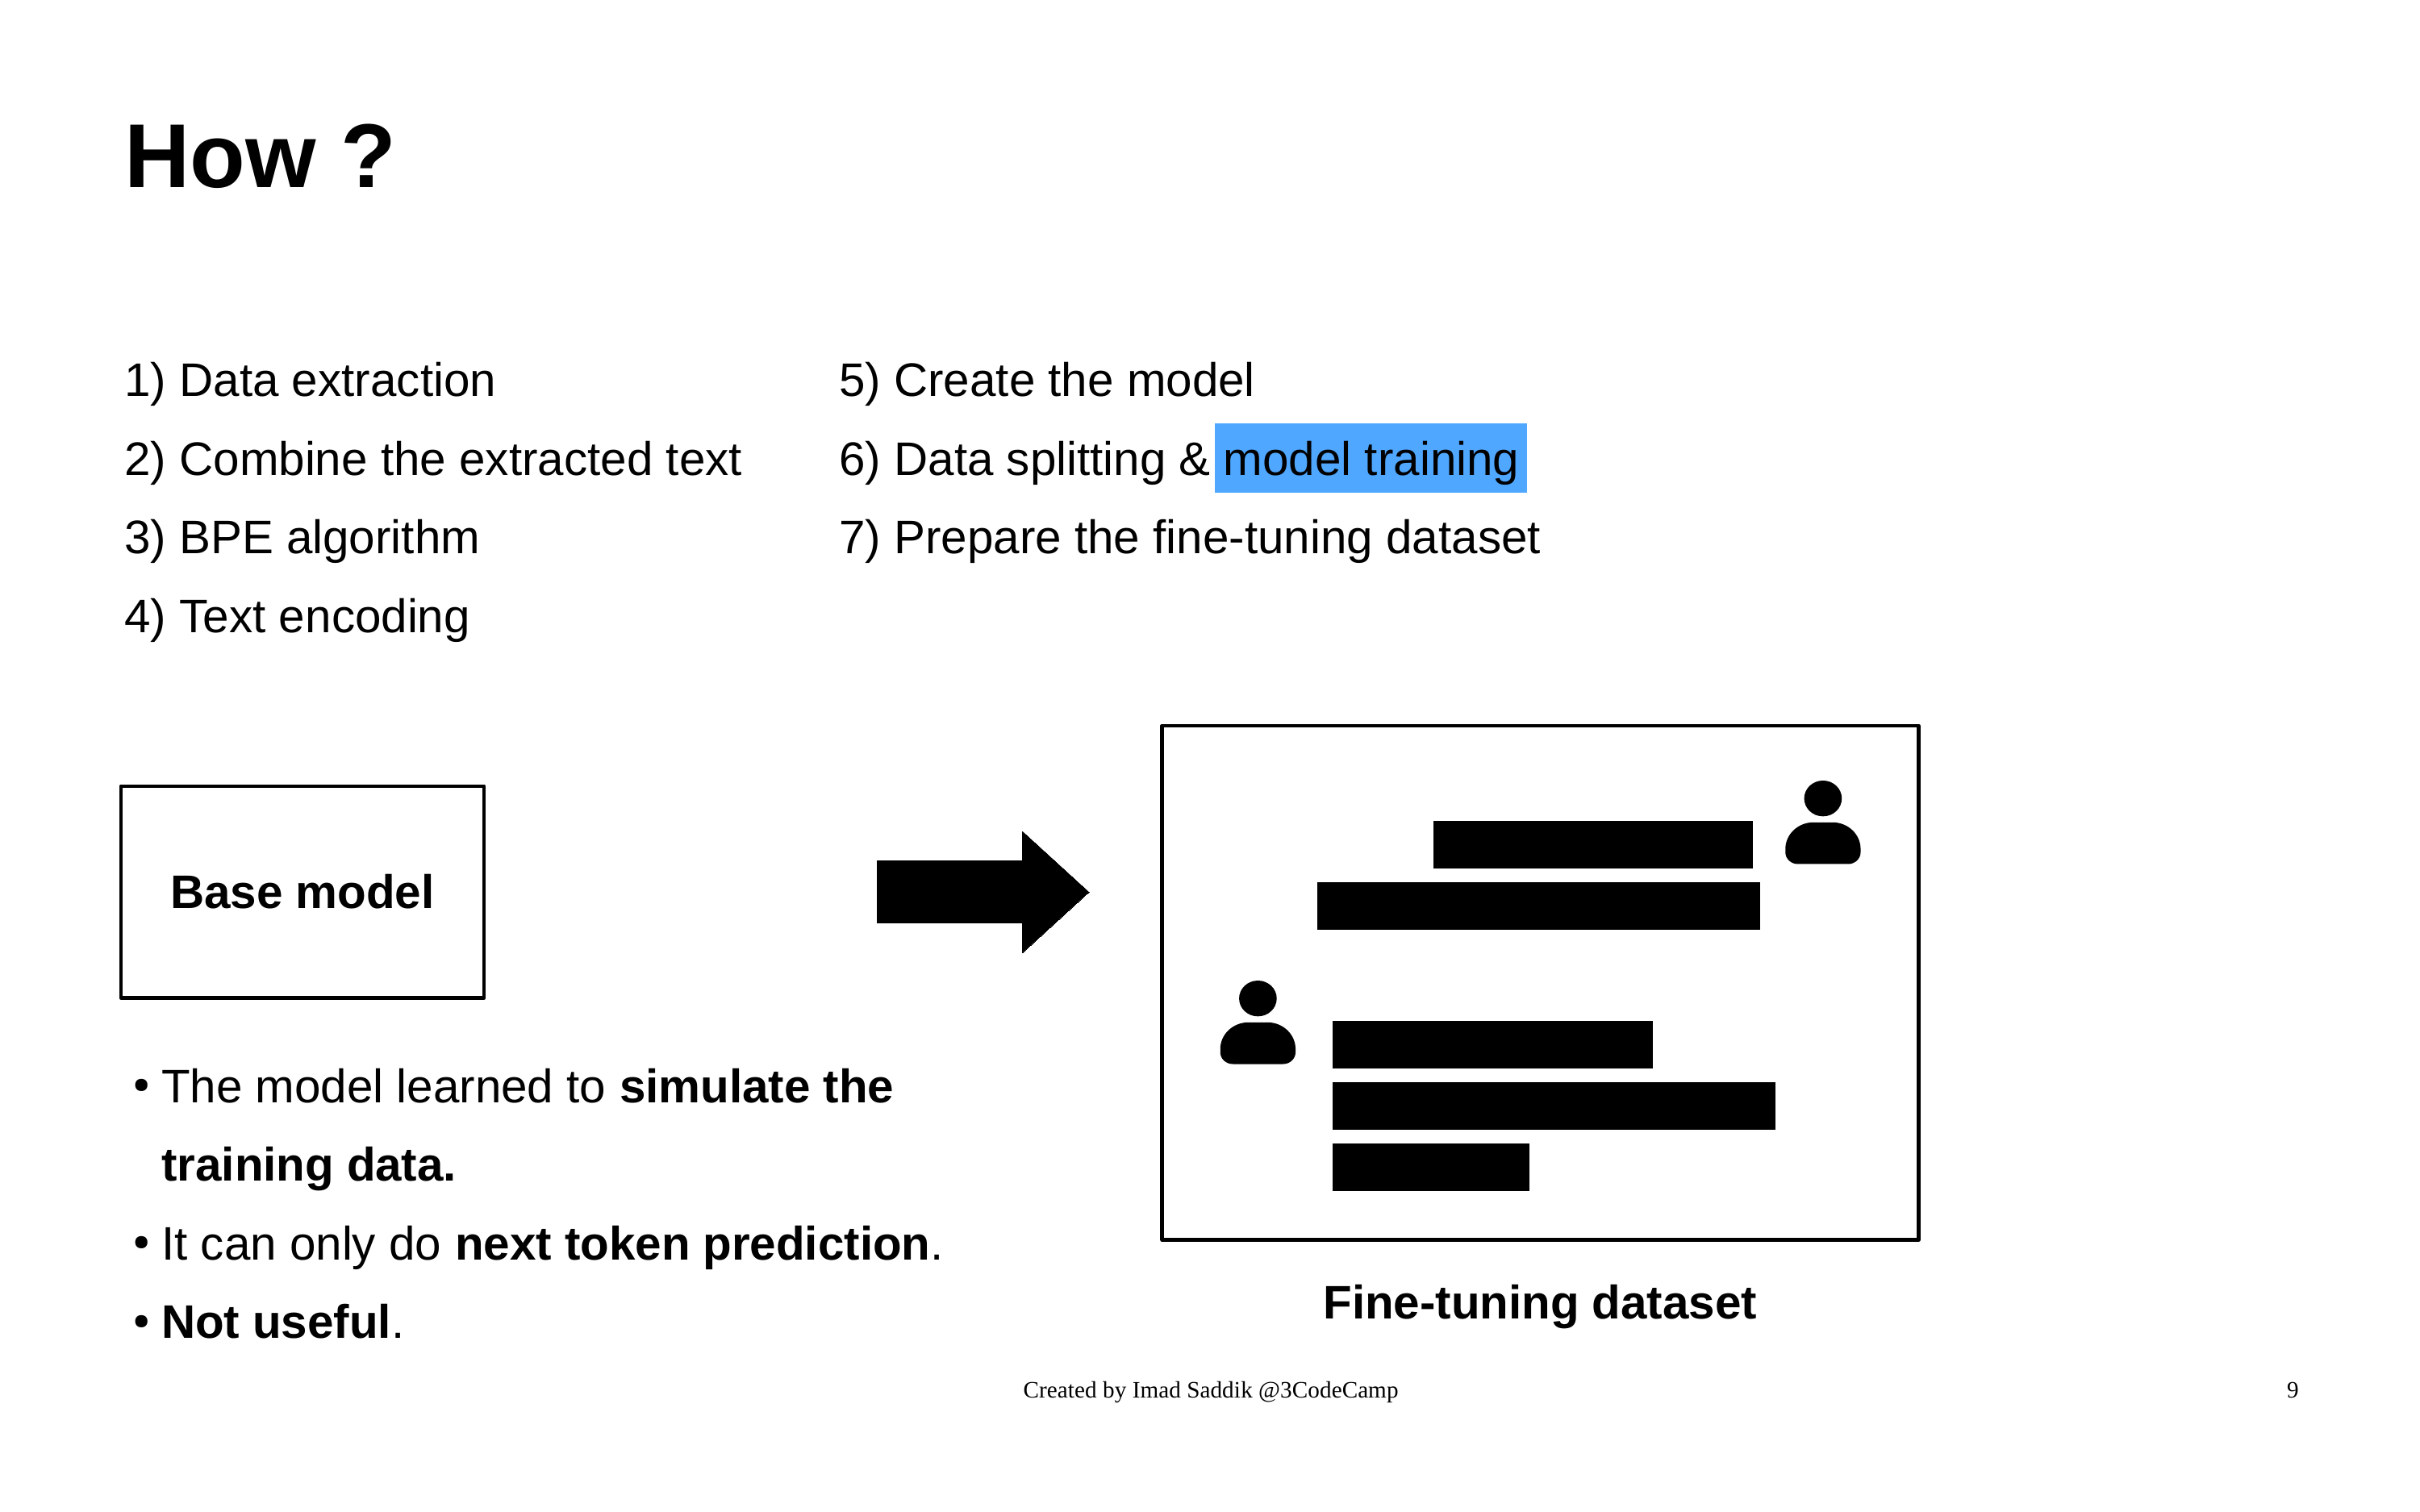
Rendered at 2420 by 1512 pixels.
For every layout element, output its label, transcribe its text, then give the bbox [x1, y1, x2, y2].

text_box [877, 831, 1090, 953]
text_box The model learned to simulate the training data. It can only do next token prediction. Not useful. [121, 1028, 999, 1434]
text_box Base model [151, 860, 454, 925]
text_box Create the model Data splitting & model training Prepare the fine-tuning dataset [827, 322, 1574, 648]
text_box [1433, 821, 1753, 868]
text_box [1333, 1021, 1653, 1068]
text_box [1333, 1143, 1529, 1191]
text_box How ? [112, 61, 1194, 251]
picture [1772, 774, 1874, 870]
text_box Data extraction Combine the extracted text BPE algorithm Text encoding [112, 322, 817, 648]
picture [1208, 974, 1308, 1071]
text_box Fine-tuning dataset [1268, 1270, 1813, 1335]
text_box [1333, 1082, 1775, 1130]
text_box [1317, 882, 1760, 930]
